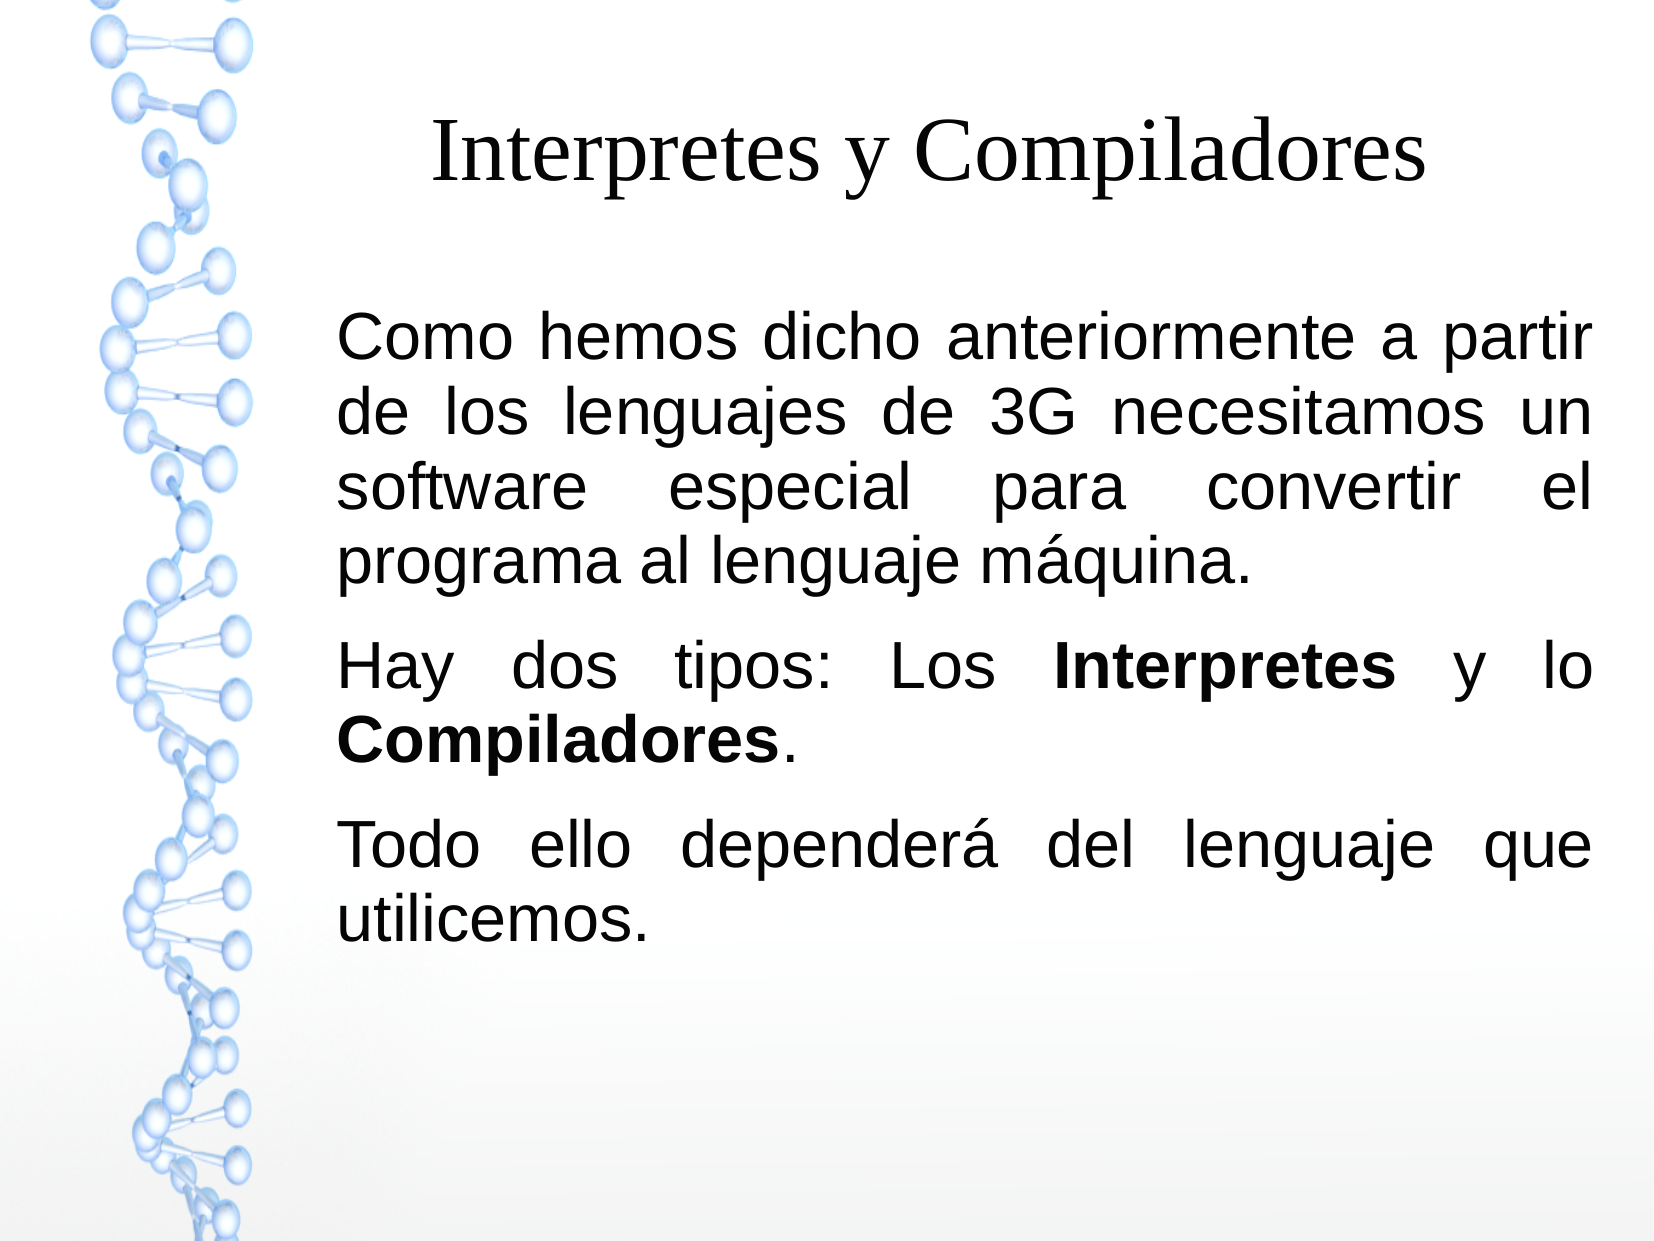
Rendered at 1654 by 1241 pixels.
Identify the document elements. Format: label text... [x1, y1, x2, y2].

title Interpretes y Compiladores [265, 47, 1595, 252]
list Como hemos dicho anteriormente a partir de los lenguajes de 3G necesitamos un software especial para convertir el programa al lenguaje máquina. Hay dos tipos: Los Interpretes y lo Compiladores. Todo ello dependerá del lenguaje que utilicemos. [265, 299, 1595, 1019]
picture [0, 0, 1654, 1241]
